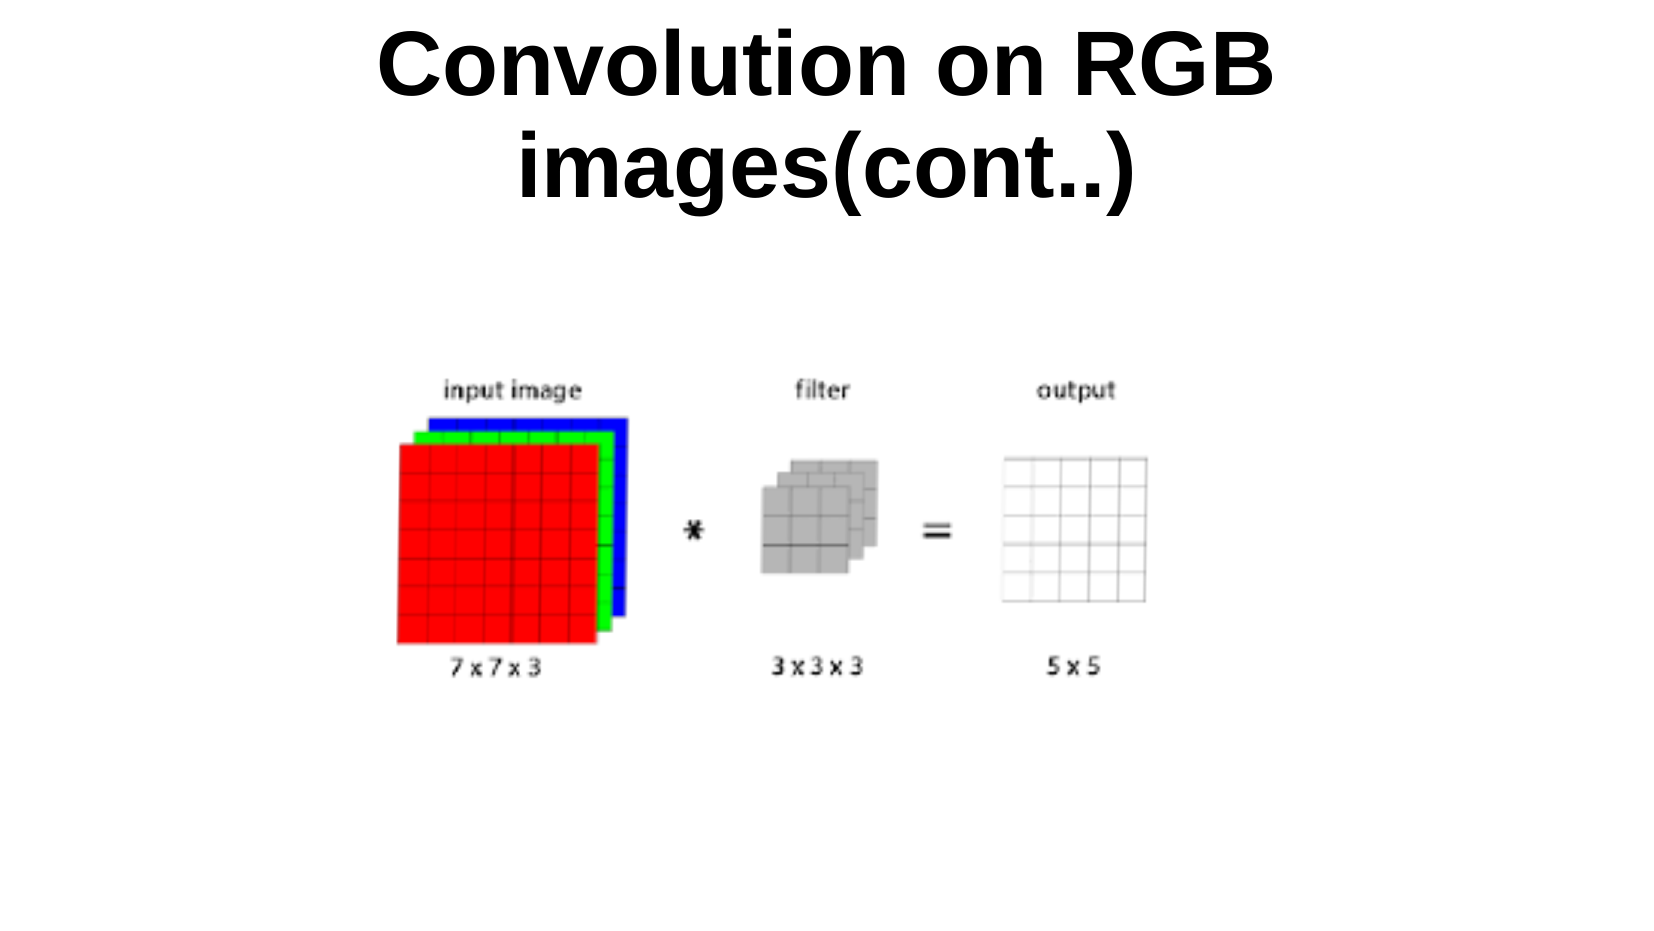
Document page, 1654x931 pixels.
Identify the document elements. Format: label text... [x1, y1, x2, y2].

picture [265, 351, 1271, 709]
title Convolution on RGB images(cont..) [82, 12, 1571, 218]
